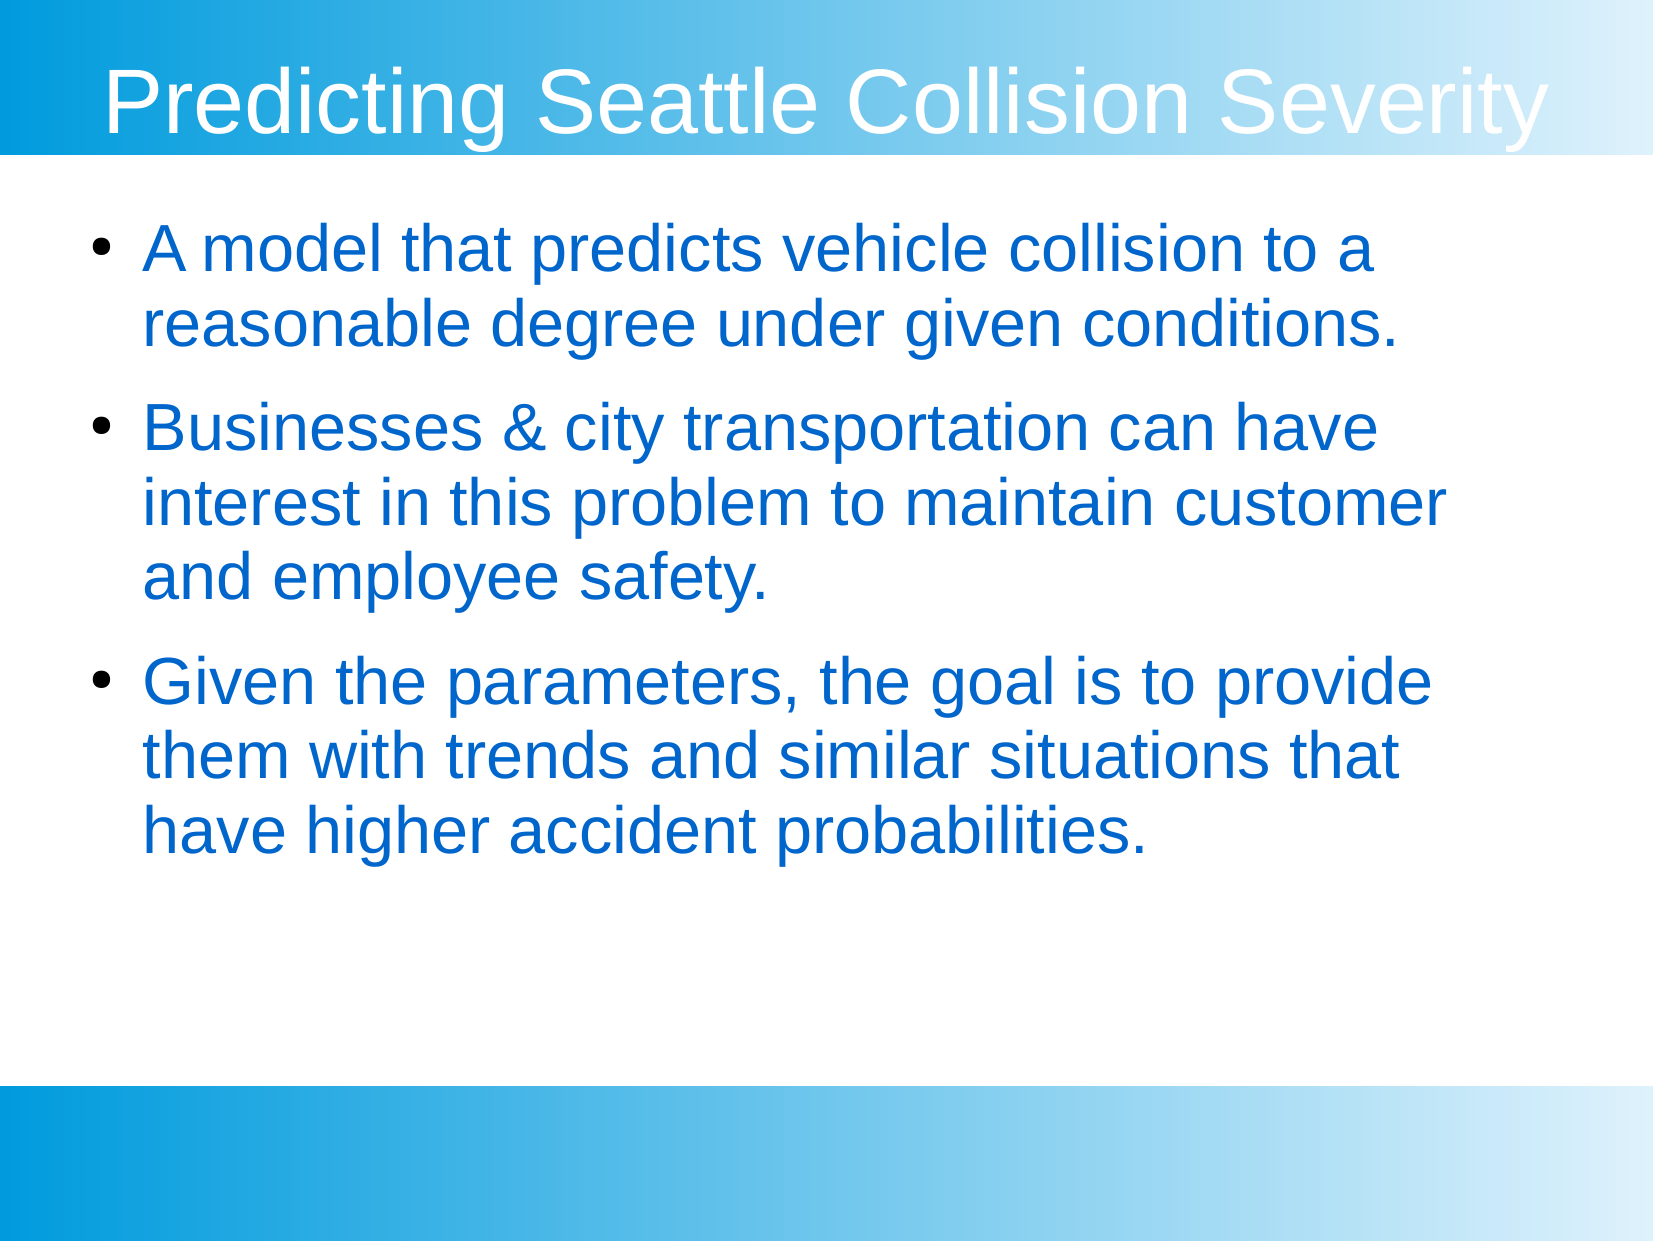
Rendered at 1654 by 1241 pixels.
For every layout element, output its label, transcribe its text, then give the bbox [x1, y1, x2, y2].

list A model that predicts vehicle collision to a reasonable degree under given conditions. Businesses & city transportation can have interest in this problem to maintain customer and employee safety. Given the parameters, the goal is to provide them with trends and similar situations that have higher accident probabilities. [71, 210, 1561, 931]
title Predicting Seattle Collision Severity [82, 49, 1571, 155]
